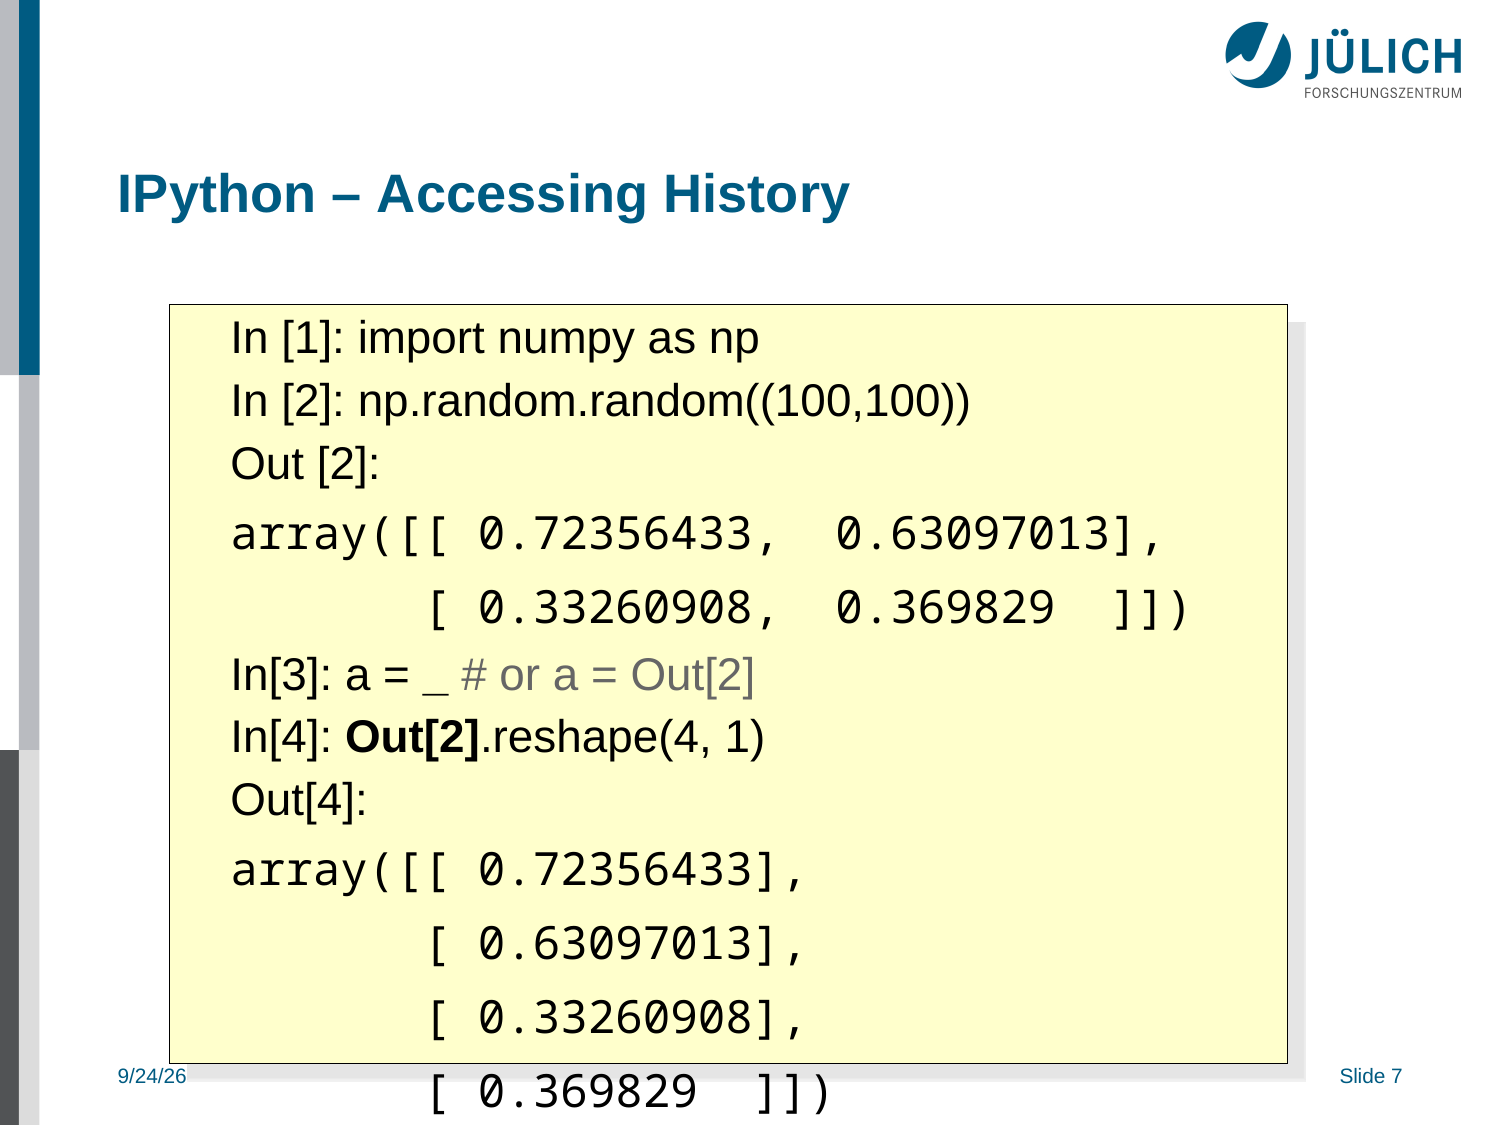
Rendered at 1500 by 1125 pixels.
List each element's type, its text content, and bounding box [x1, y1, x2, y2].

text_box [169, 304, 1288, 312]
title IPython – Accessing History [117, 99, 1393, 288]
picture [1224, 20, 1461, 98]
list In [1]: import numpy as np In [2]: np.random.random((100,100)) Out [2]: array([[ 0.72356433, 0.63097013], [ 0.33260908, 0.369829 ]]) In[3]: a = _ # or a = Out[2] In[4]: Out[2].reshape(4, 1) Out[4]: array([[ 0.72356433], [ 0.63097013], [ 0.33260908], [ 0.369829 ]]) [117, 312, 1393, 1125]
